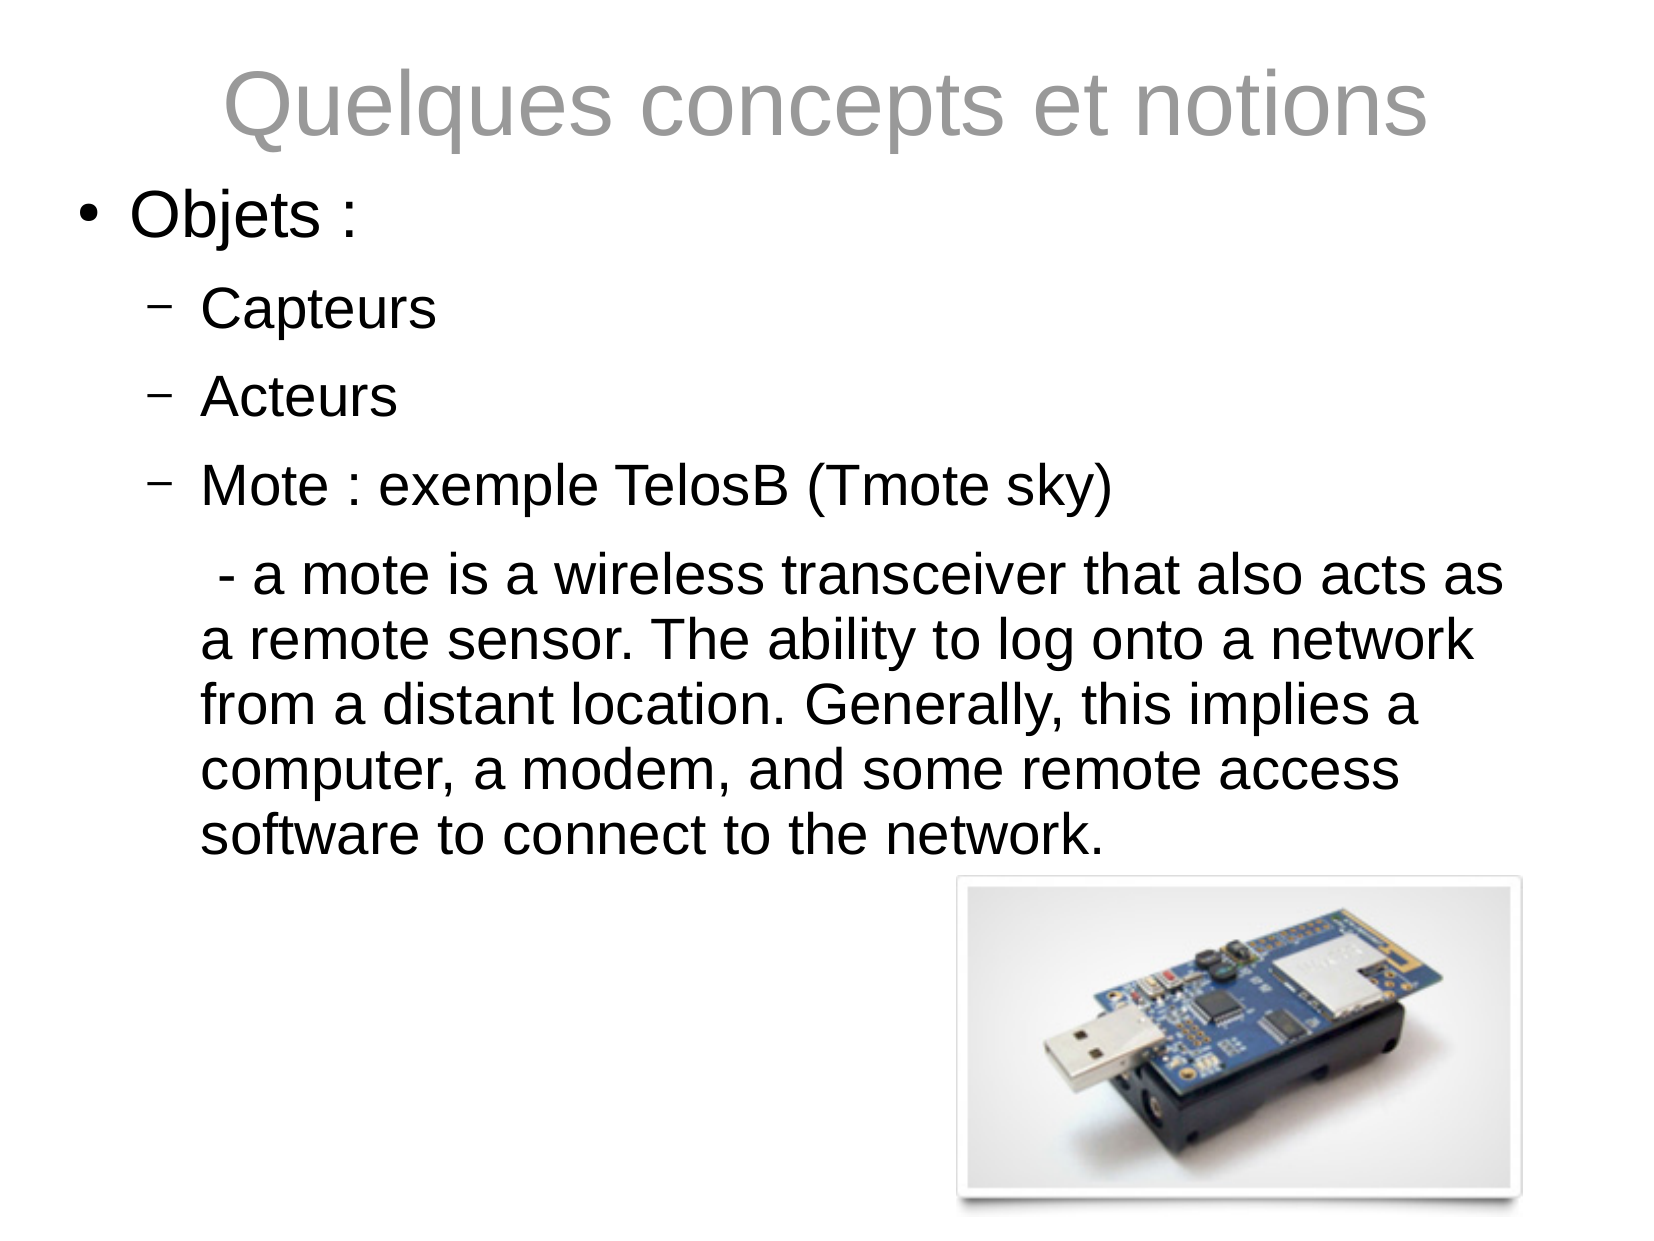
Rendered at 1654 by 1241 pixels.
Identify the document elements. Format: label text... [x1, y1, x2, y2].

list Objets : Capteurs Acteurs Mote : exemple TelosB (Tmote sky) - a mote is a wireless transceiver that also acts as a remote sensor. The ability to log onto a network from a distant location. Generally, this implies a computer, a modem, and some remote access software to connect to the network. [59, 177, 1548, 897]
picture [956, 875, 1523, 1217]
title Quelques concepts et notions [82, 0, 1571, 208]
